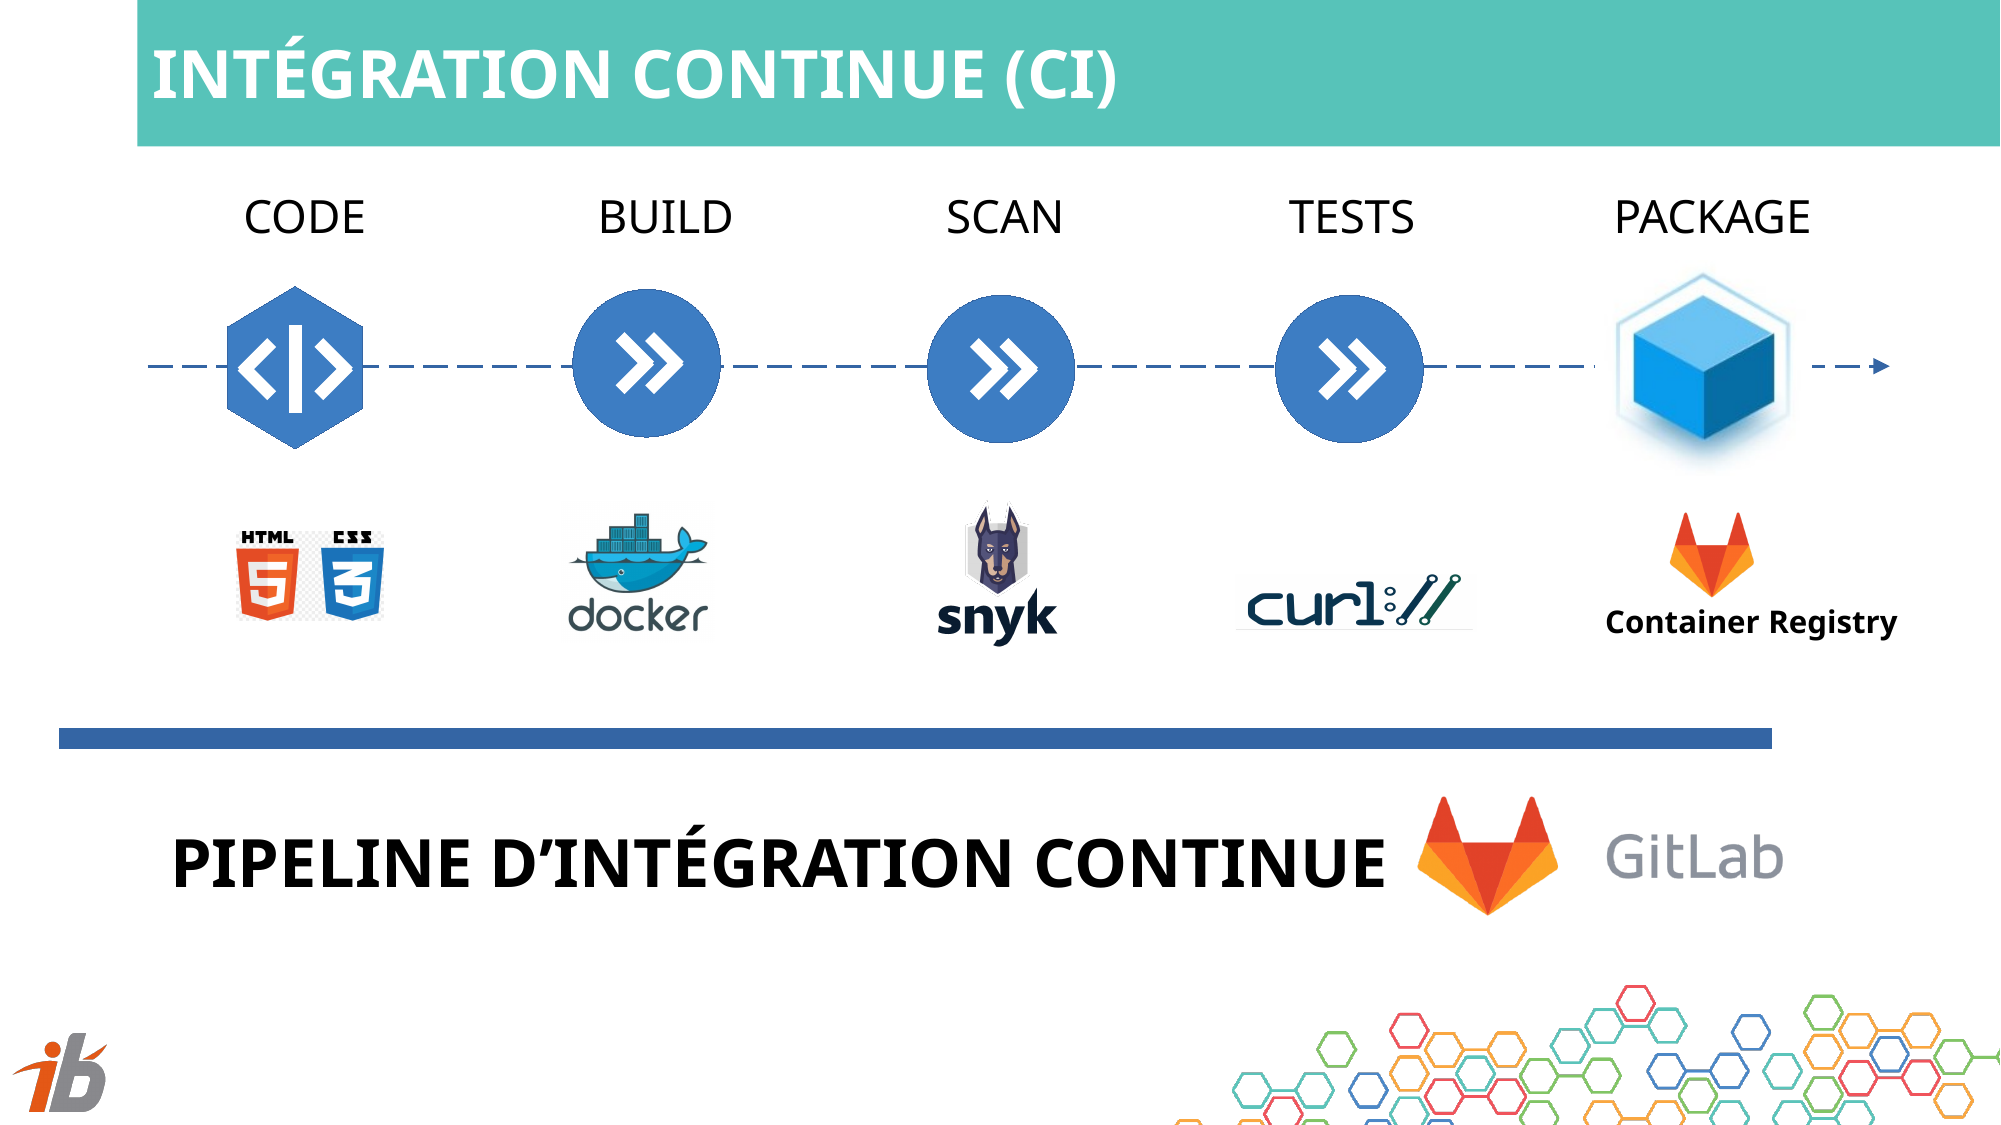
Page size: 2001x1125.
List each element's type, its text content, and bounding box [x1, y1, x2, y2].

text_box [227, 286, 363, 449]
title INTÉGRATION CONTINUE (CI) [137, 0, 1989, 144]
text_box [1275, 295, 1424, 443]
text_box BUILD [582, 177, 740, 238]
text_box [927, 295, 1075, 443]
picture [1595, 260, 1812, 476]
text_box TESTS [1273, 177, 1433, 238]
picture [1653, 490, 1772, 592]
text_box PIPELINE D’INTÉGRATION CONTINUE [142, 808, 1301, 945]
picture [1417, 796, 1783, 916]
picture [849, 492, 1146, 656]
picture [236, 531, 384, 621]
text_box CODE [228, 177, 372, 238]
picture [1235, 574, 1477, 632]
picture [1160, 981, 2000, 1125]
text_box Container Registry [1590, 592, 1822, 646]
picture [12, 1033, 107, 1112]
text_box [572, 289, 721, 438]
text_box PACKAGE [1598, 177, 1824, 238]
text_box SCAN [931, 177, 1077, 238]
picture [561, 501, 715, 643]
